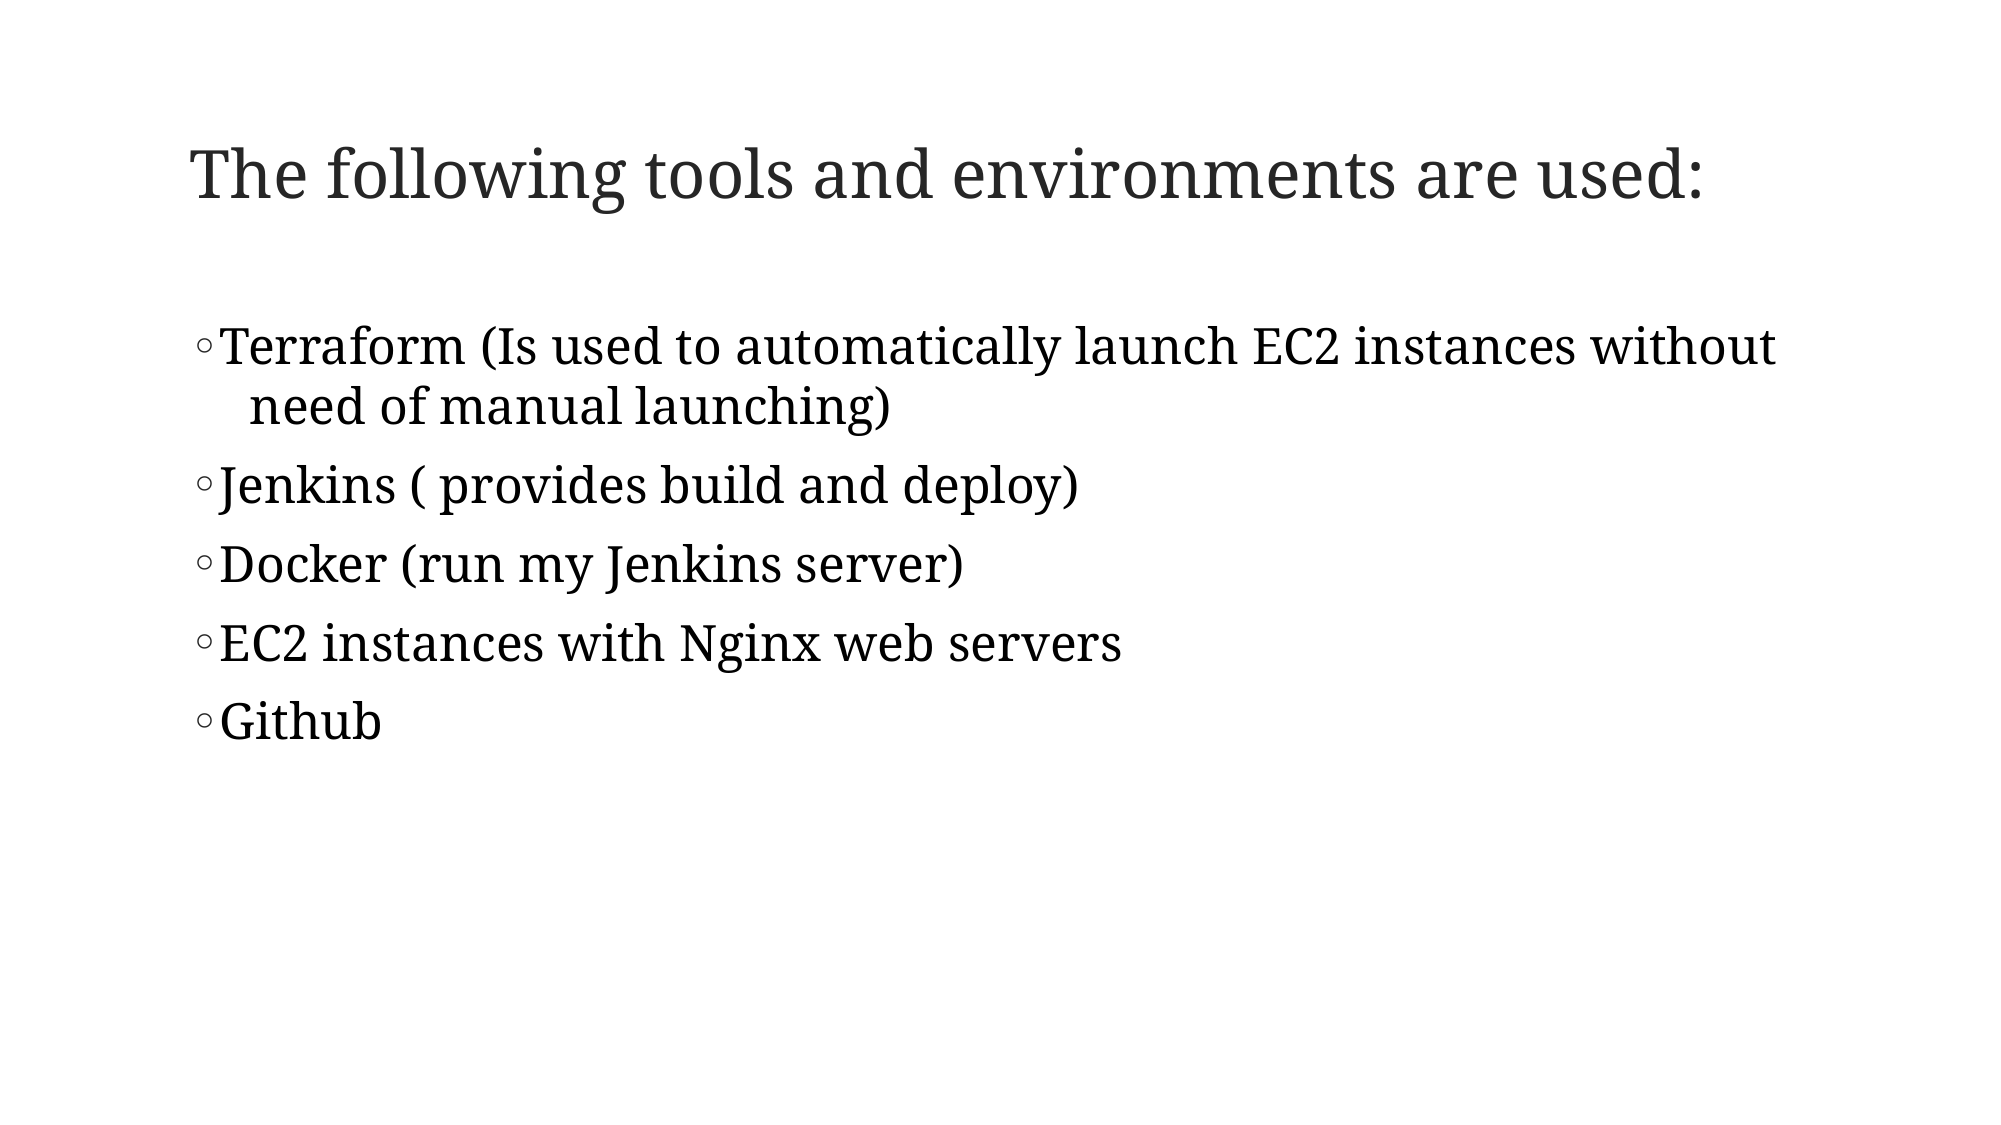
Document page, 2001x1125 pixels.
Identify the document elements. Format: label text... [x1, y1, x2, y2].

list Terraform (Is used to automatically launch EC2 instances without need of manual launching) Jenkins ( provides build and deploy) Docker (run my Jenkins server) EC2 instances with Nginx web servers Github [174, 307, 1825, 939]
title The following tools and environments are used: [174, 105, 1825, 248]
